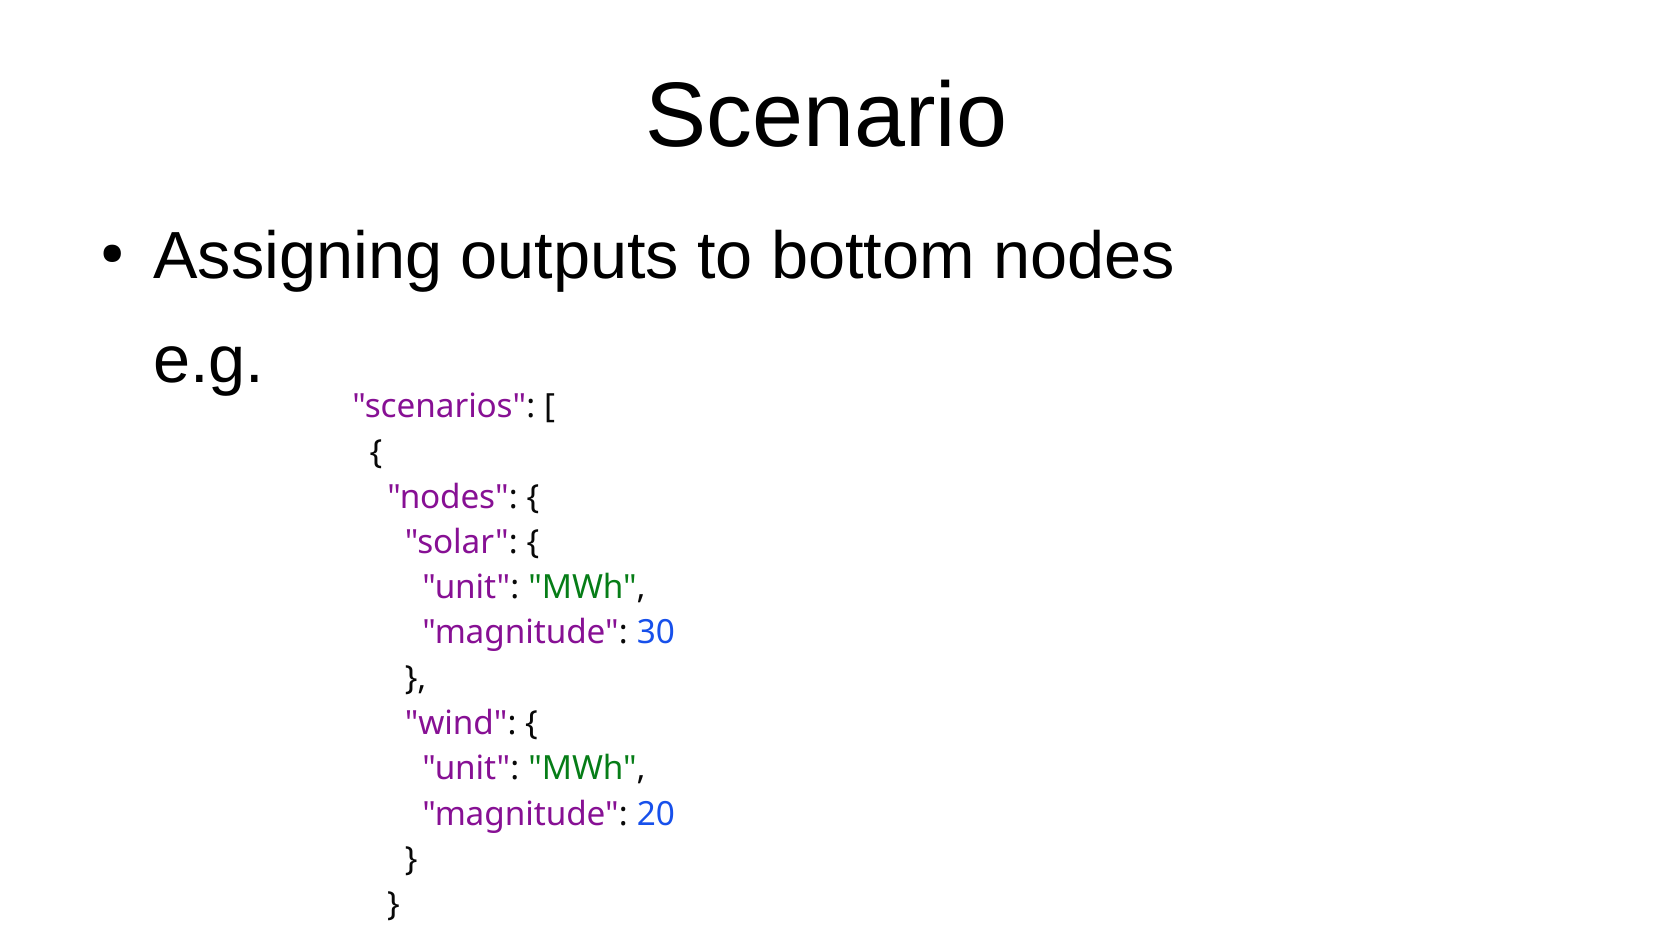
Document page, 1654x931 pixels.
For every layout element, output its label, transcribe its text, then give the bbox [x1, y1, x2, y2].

title Scenario [82, 37, 1571, 193]
text_box "scenarios": [ { "nodes": { "solar": { "unit": "MWh", "magnitude": 30 }, "wind": { "unit": "MWh", "magnitude": 20 } } }] [337, 375, 863, 931]
list Assigning outputs to bottom nodes e.g. [82, 217, 1571, 758]
